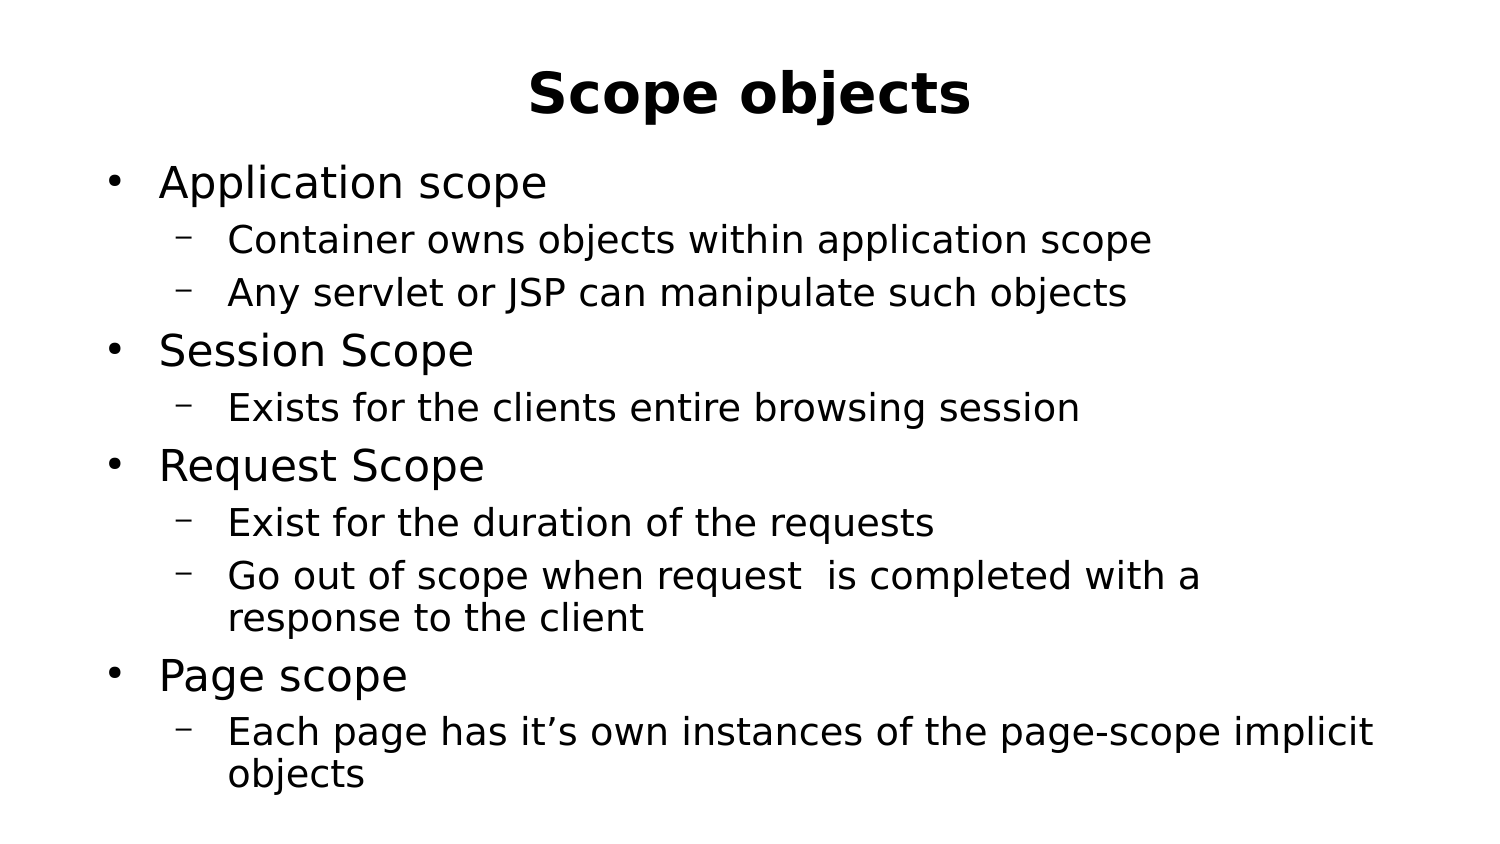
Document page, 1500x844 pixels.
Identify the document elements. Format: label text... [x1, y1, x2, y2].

title Scope objects [75, 33, 1425, 133]
list Application scope Container owns objects within application scope Any servlet or JSP can manipulate such objects Session Scope Exists for the clients entire browsing session Request Scope Exist for the duration of the requests Go out of scope when request is completed with a response to the client Page scope Each page has it’s own instances of the page-scope implicit objects [75, 153, 1395, 807]
